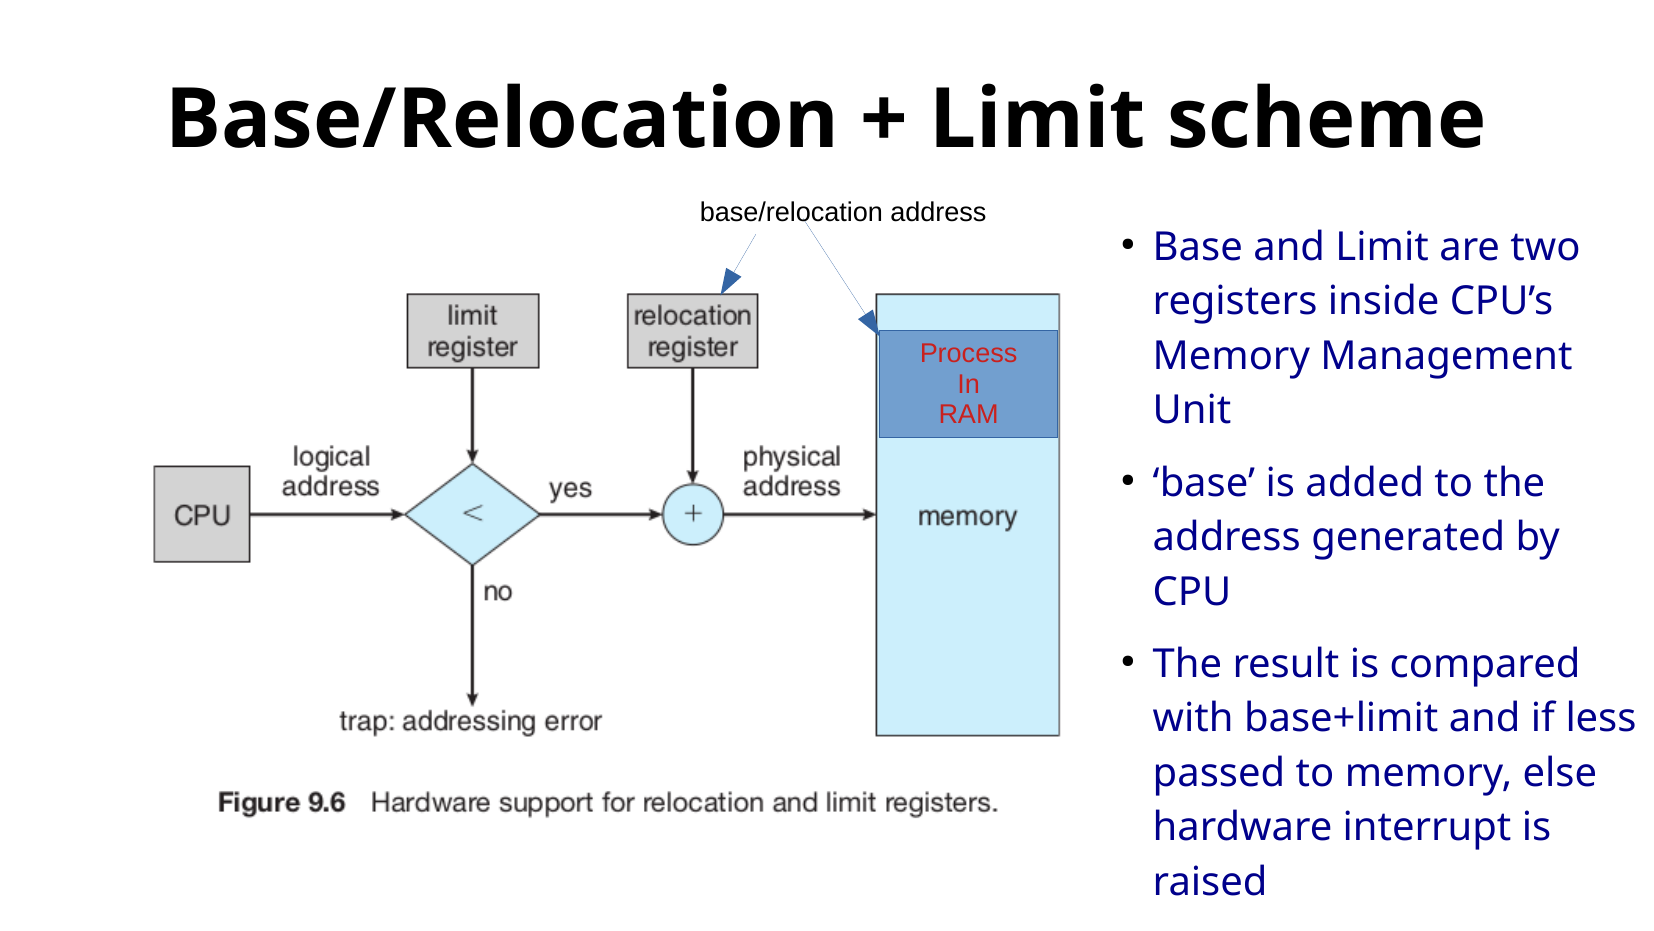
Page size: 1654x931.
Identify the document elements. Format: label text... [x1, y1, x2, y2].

picture [35, 206, 1115, 851]
list Base and Limit are two registers inside CPU’s Memory Management Unit ‘base’ is added to the address generated by CPU The result is compared with base+limit and if less passed to memory, else hardware interrupt is raised [1110, 217, 1642, 910]
title Base/Relocation + Limit scheme [82, 37, 1571, 193]
text_box Process In RAM [879, 330, 1058, 438]
text_box base/relocation address [685, 189, 1004, 235]
